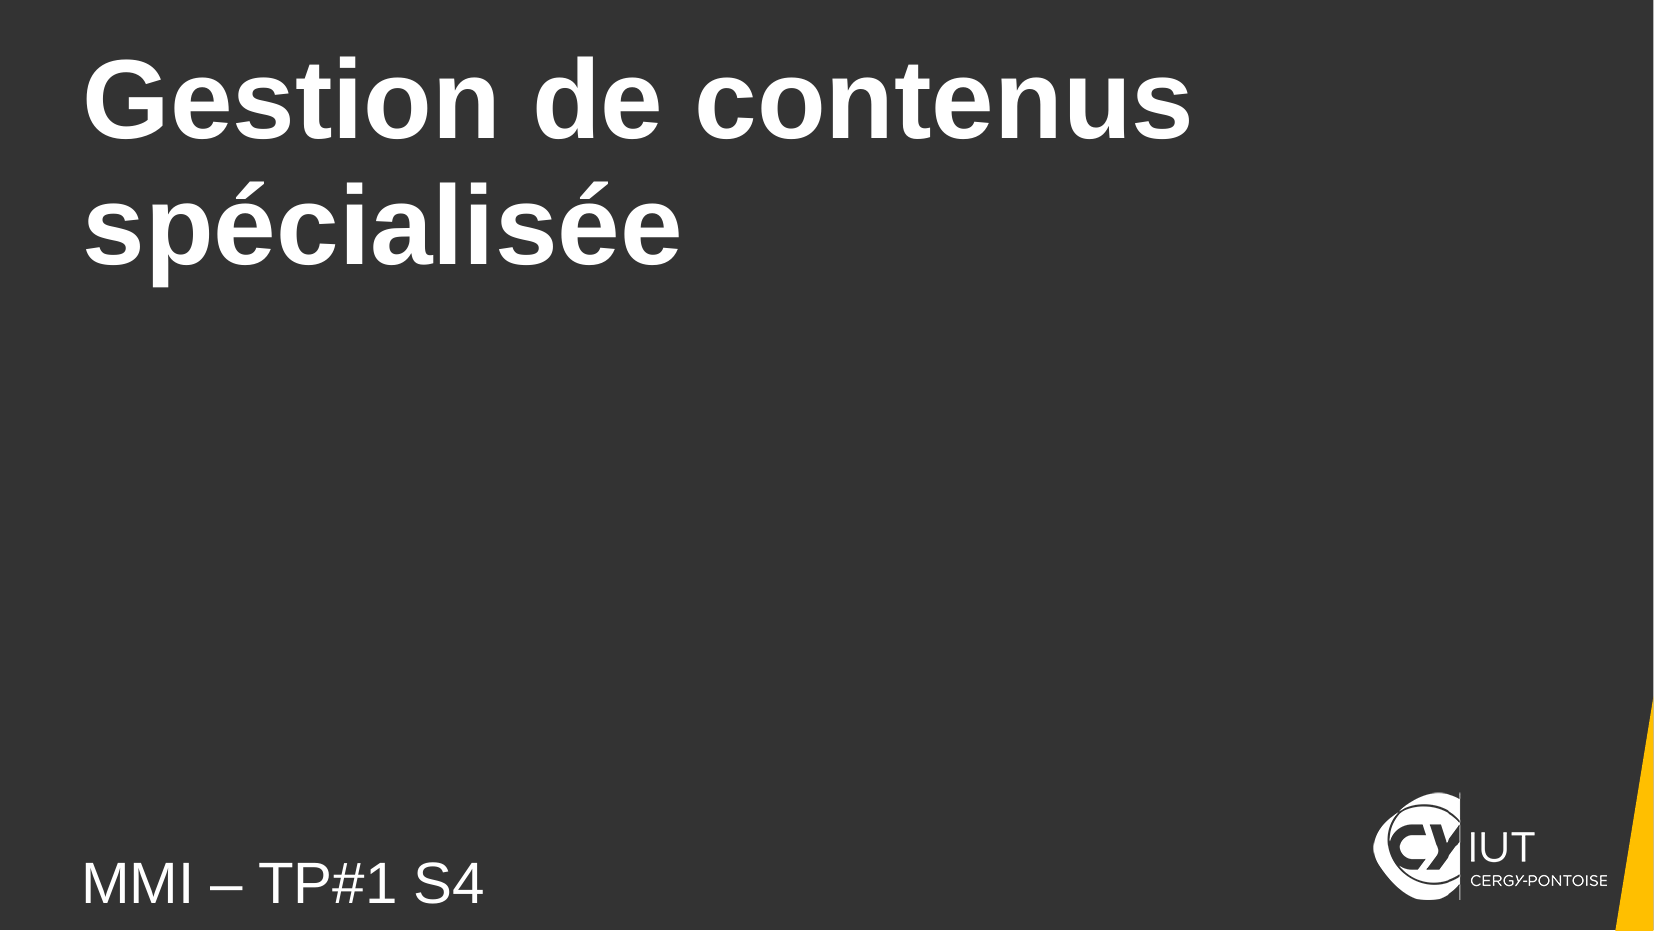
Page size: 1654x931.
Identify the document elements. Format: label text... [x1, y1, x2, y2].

title Gestion de contenus spécialisée [82, 36, 1571, 288]
picture [1370, 791, 1607, 901]
text_box [1615, 692, 1654, 931]
title MMI – TP#1 S4 [81, 805, 1134, 931]
